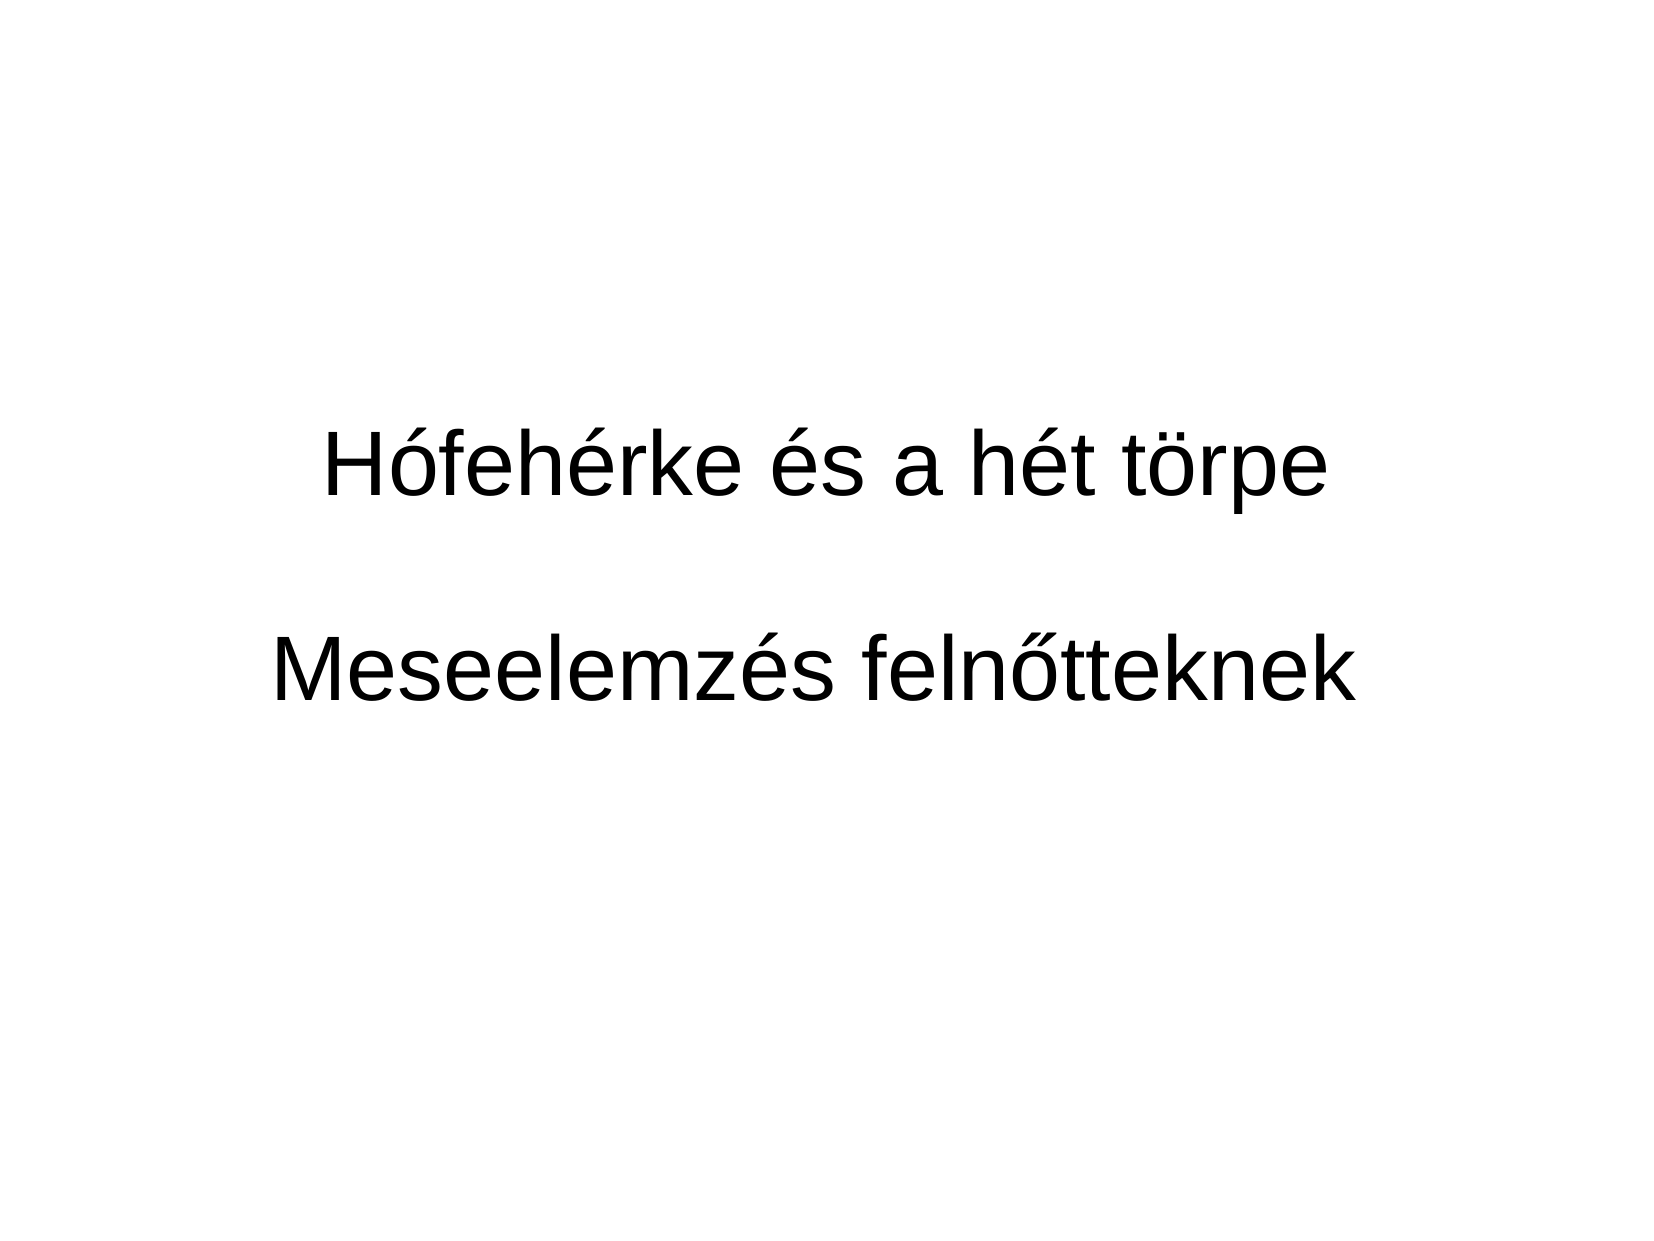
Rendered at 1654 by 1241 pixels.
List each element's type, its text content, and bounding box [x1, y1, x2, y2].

title Hófehérke és a hét törpe Meseelemzés felnőtteknek [82, 412, 1571, 721]
